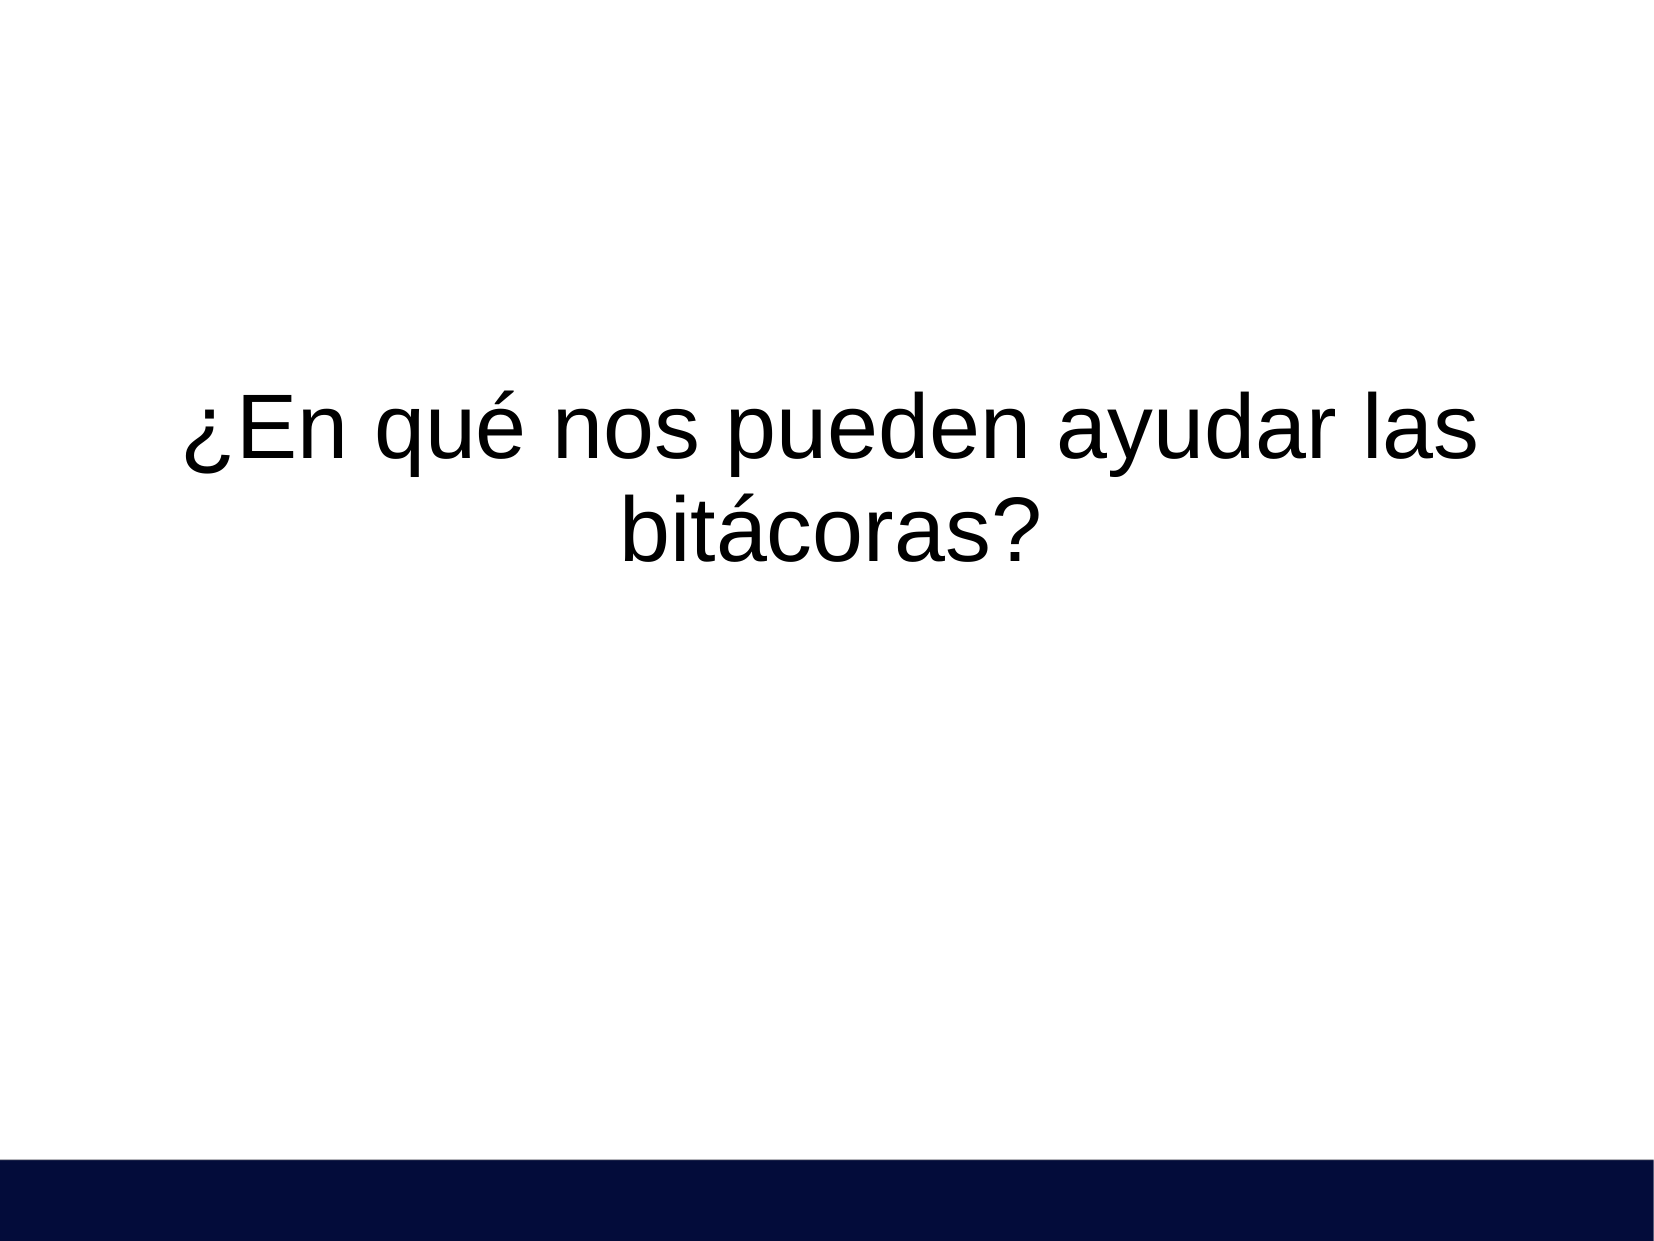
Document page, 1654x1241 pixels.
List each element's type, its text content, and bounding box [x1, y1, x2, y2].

title ¿En qué nos pueden ayudar las bitácoras? [86, 375, 1576, 583]
picture [0, 0, 1654, 1241]
